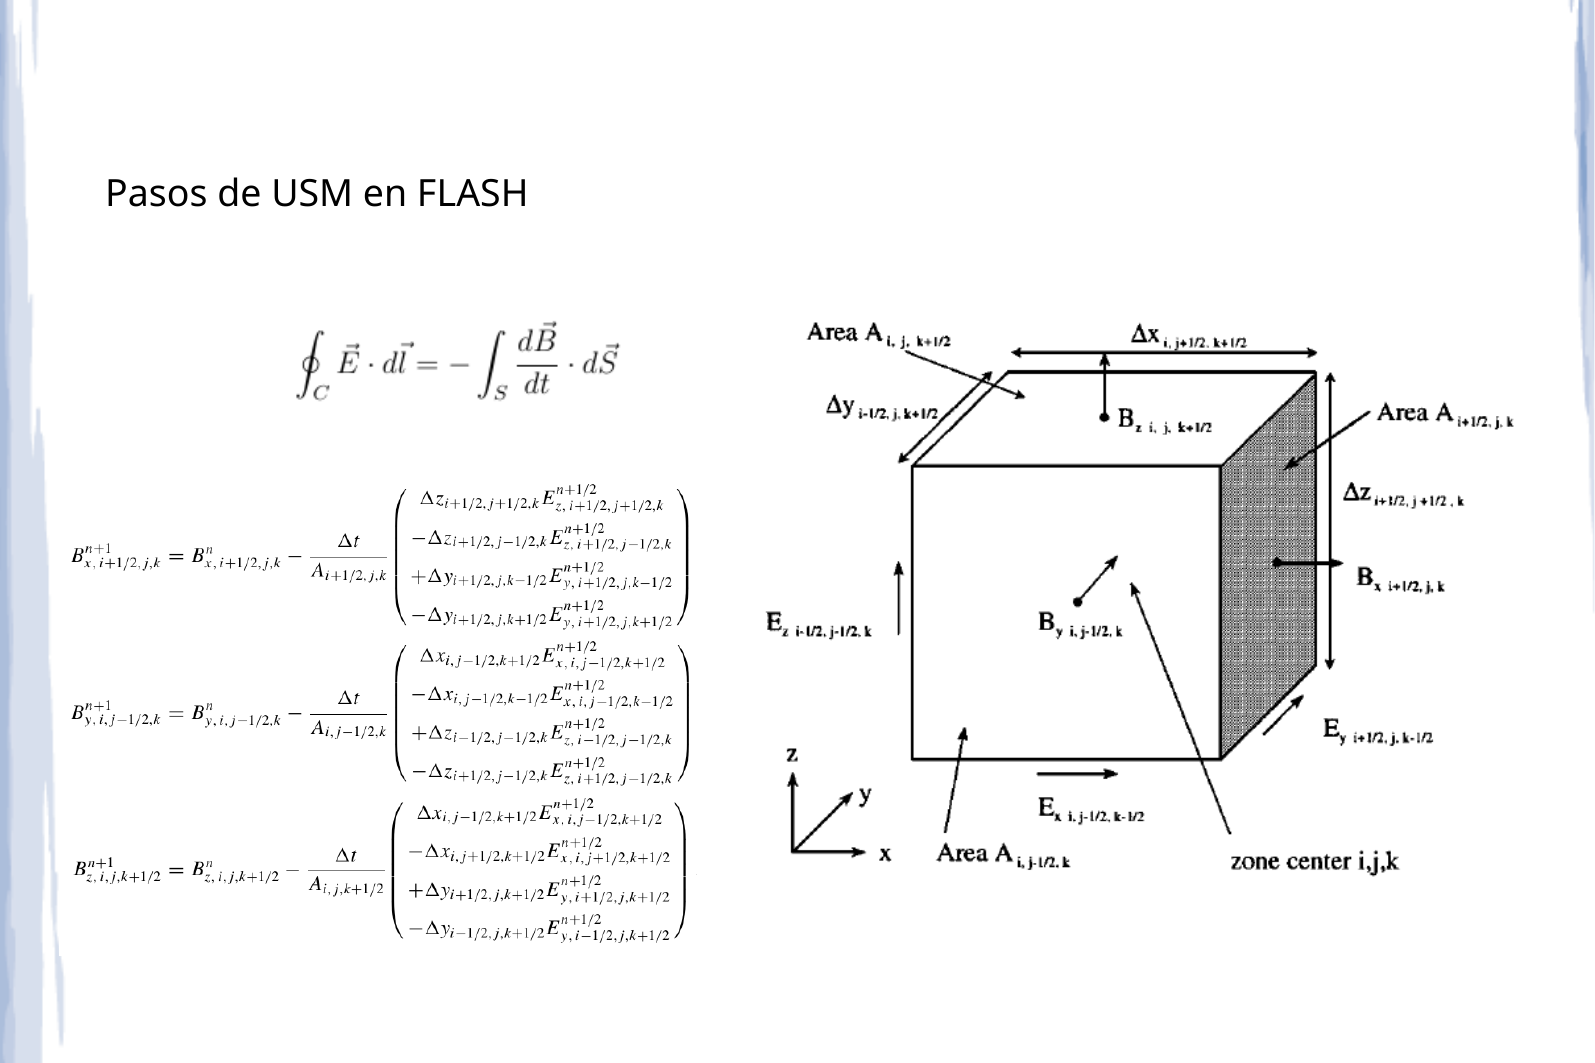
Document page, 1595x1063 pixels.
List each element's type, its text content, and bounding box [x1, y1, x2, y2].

list Pasos de USM en FLASH [105, 166, 1506, 237]
picture [0, 0, 1595, 1063]
